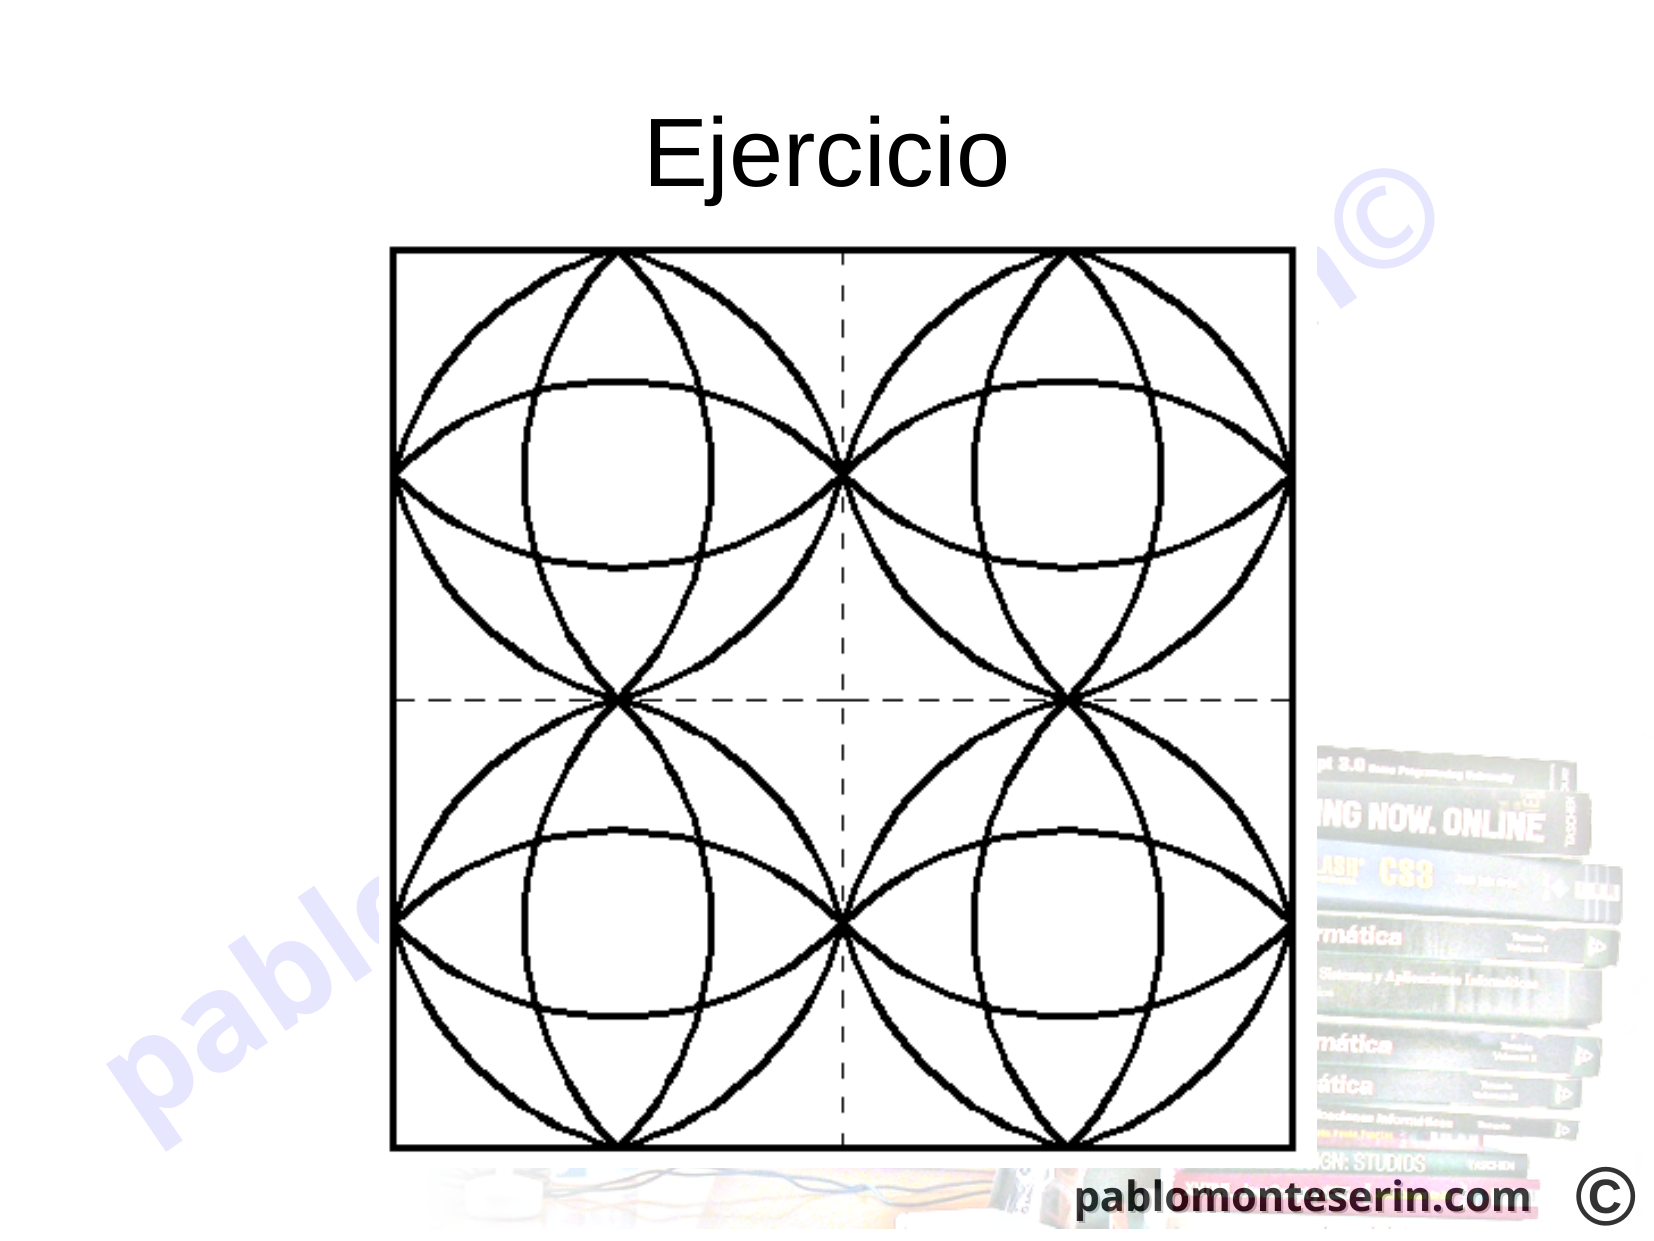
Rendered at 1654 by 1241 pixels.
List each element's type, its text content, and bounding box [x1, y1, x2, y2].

picture [379, 236, 1654, 1229]
title Ejercicio [82, 49, 1571, 257]
